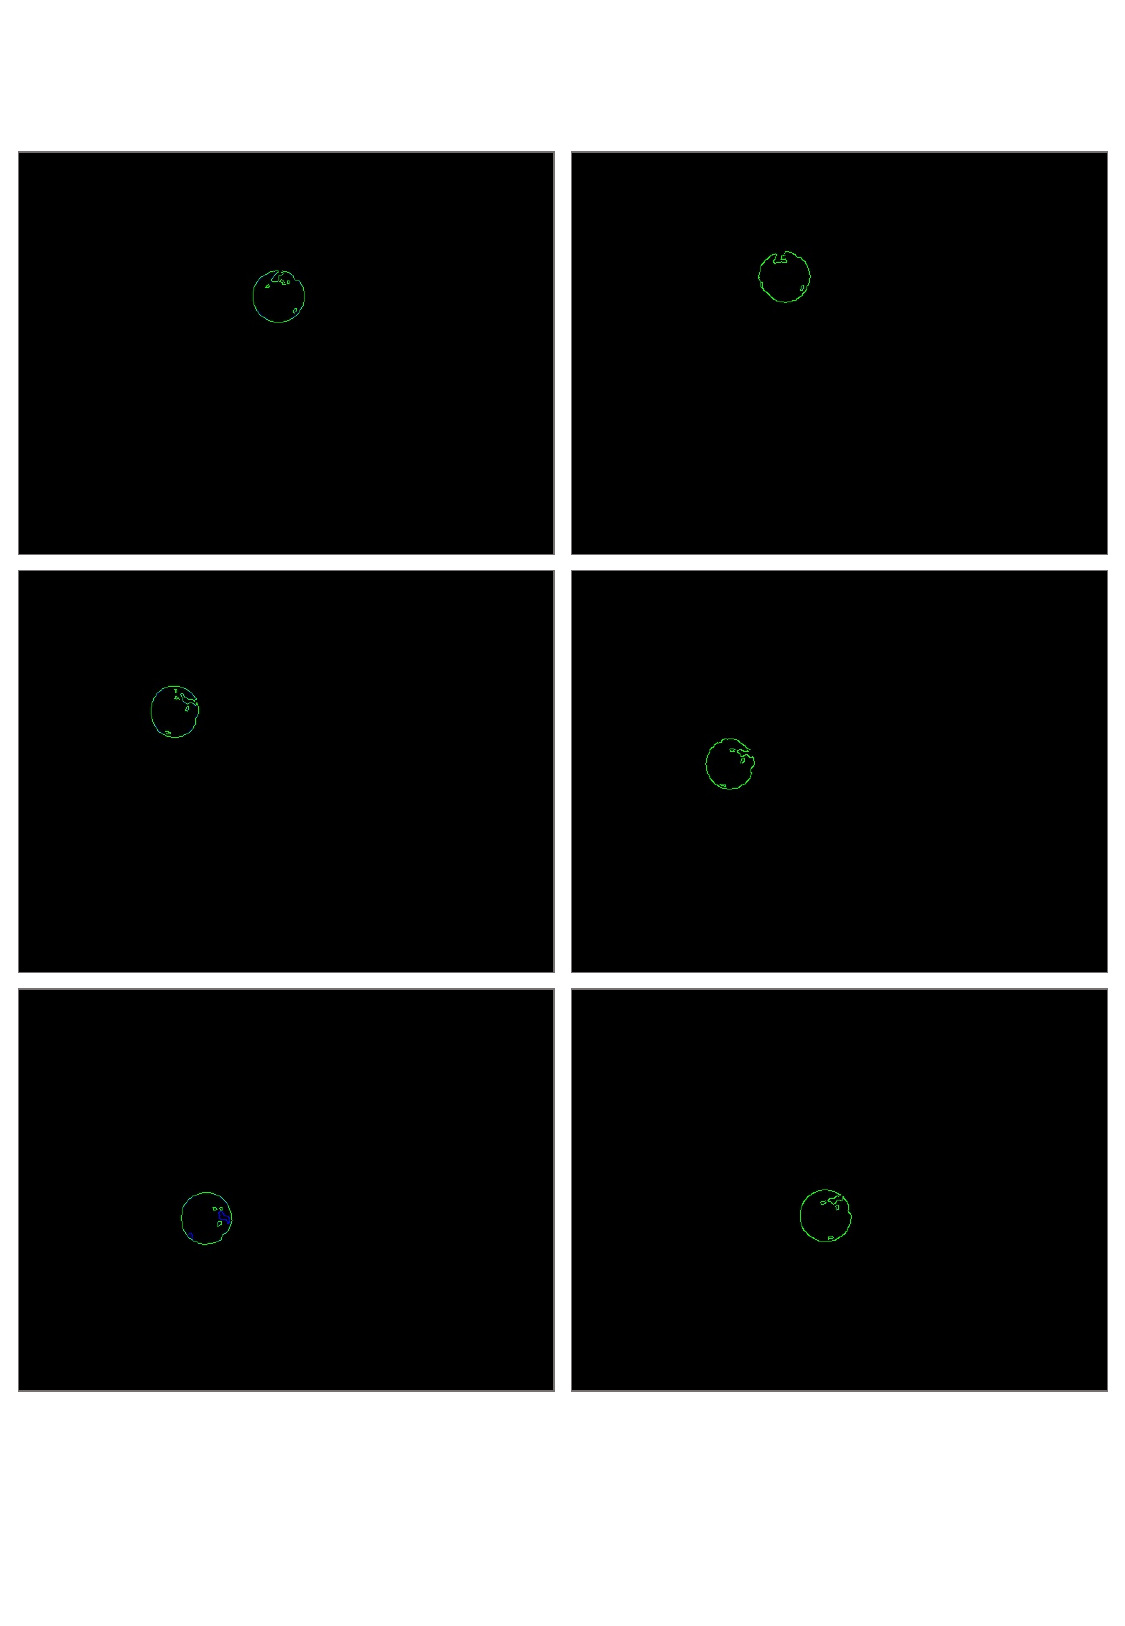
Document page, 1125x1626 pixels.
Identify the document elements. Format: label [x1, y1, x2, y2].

picture [19, 571, 554, 972]
picture [19, 989, 554, 1391]
picture [572, 989, 1107, 1391]
picture [19, 152, 554, 554]
picture [572, 571, 1107, 972]
picture [572, 152, 1107, 554]
